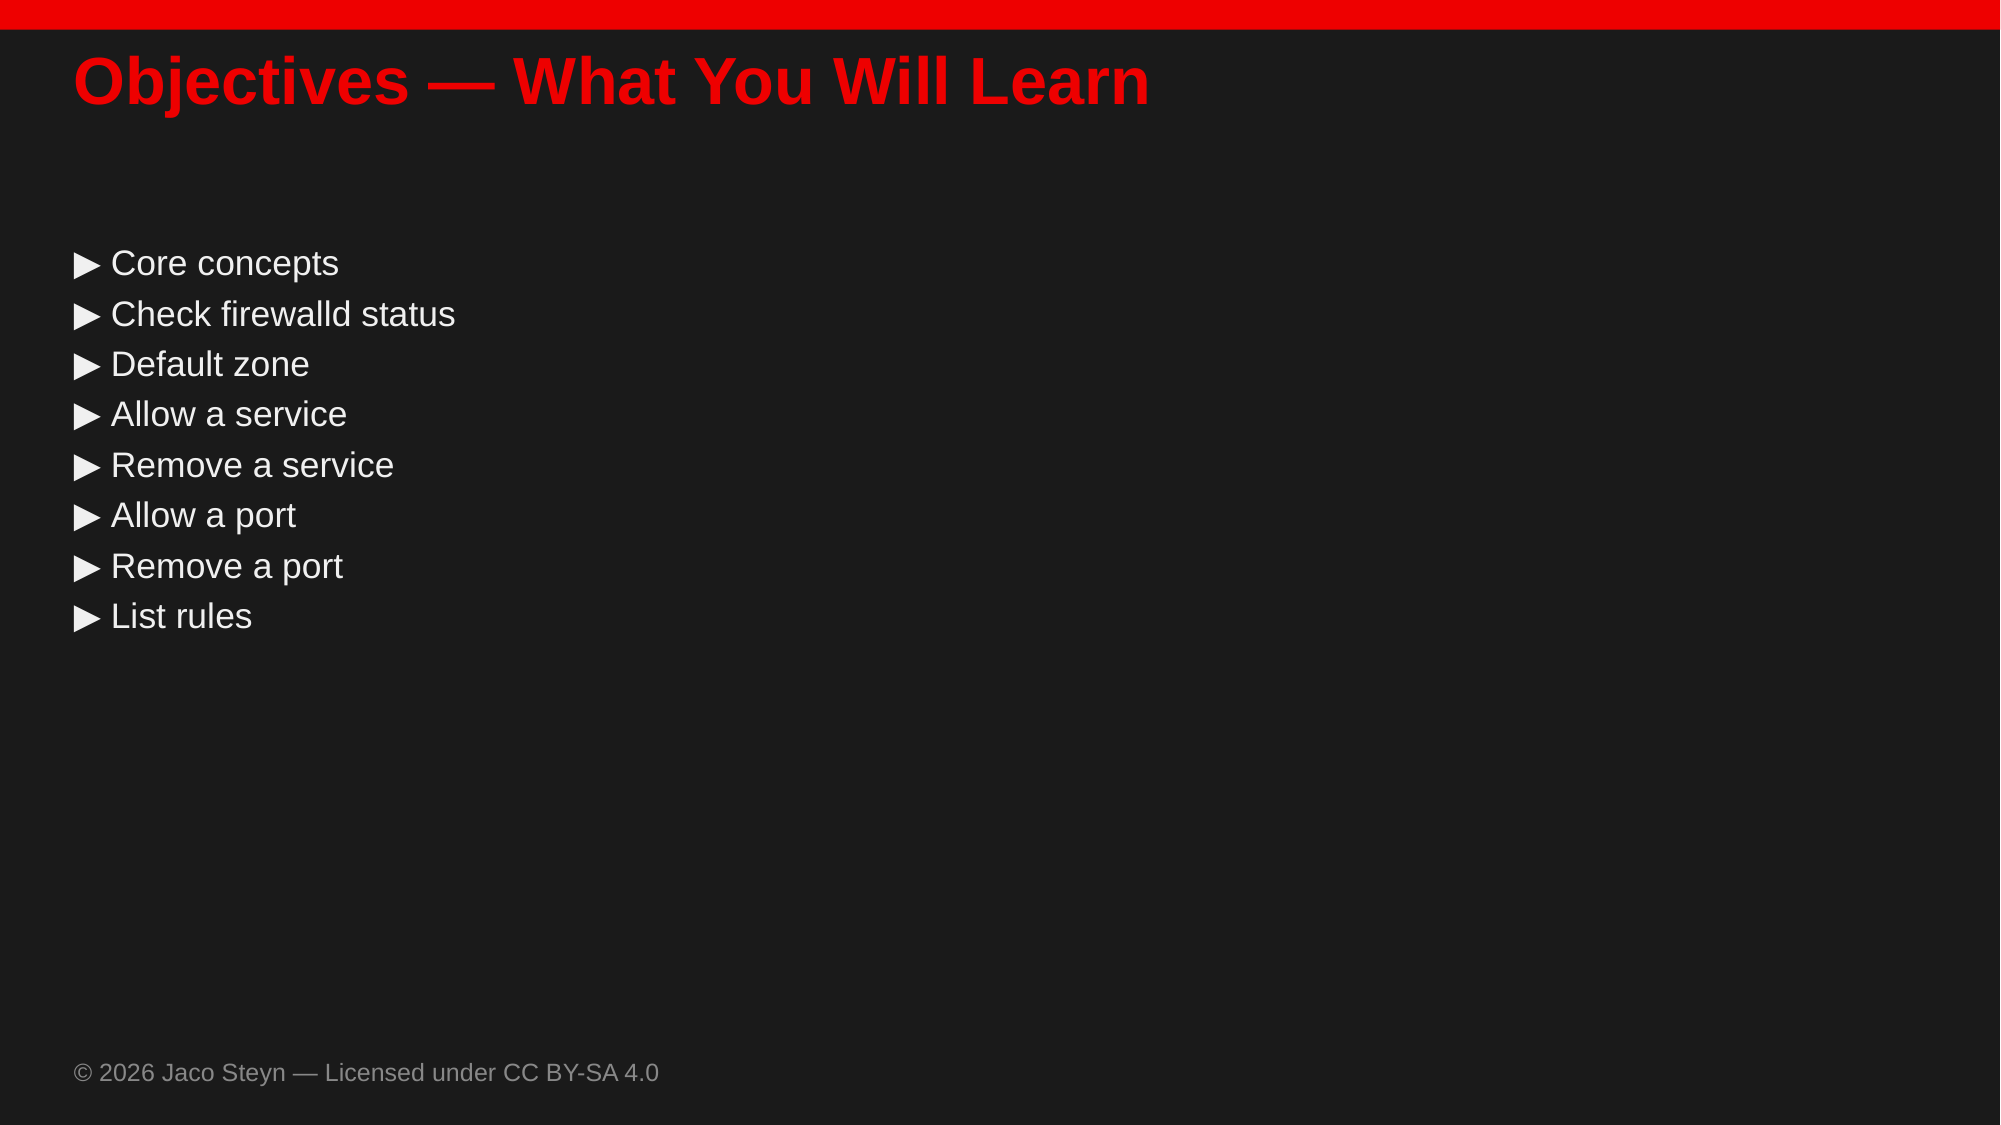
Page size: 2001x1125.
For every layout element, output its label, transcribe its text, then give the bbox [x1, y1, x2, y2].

text_box © 2026 Jaco Steyn — Licensed under CC BY-SA 4.0 [59, 1051, 1942, 1093]
text_box ▶ Core concepts ▶ Check firewalld status ▶ Default zone ▶ Allow a service ▶ Remove a service ▶ Allow a port ▶ Remove a port ▶ List rules [59, 236, 1942, 1037]
text_box [0, 0, 2001, 30]
text_box Objectives — What You Will Learn [59, 36, 1942, 208]
